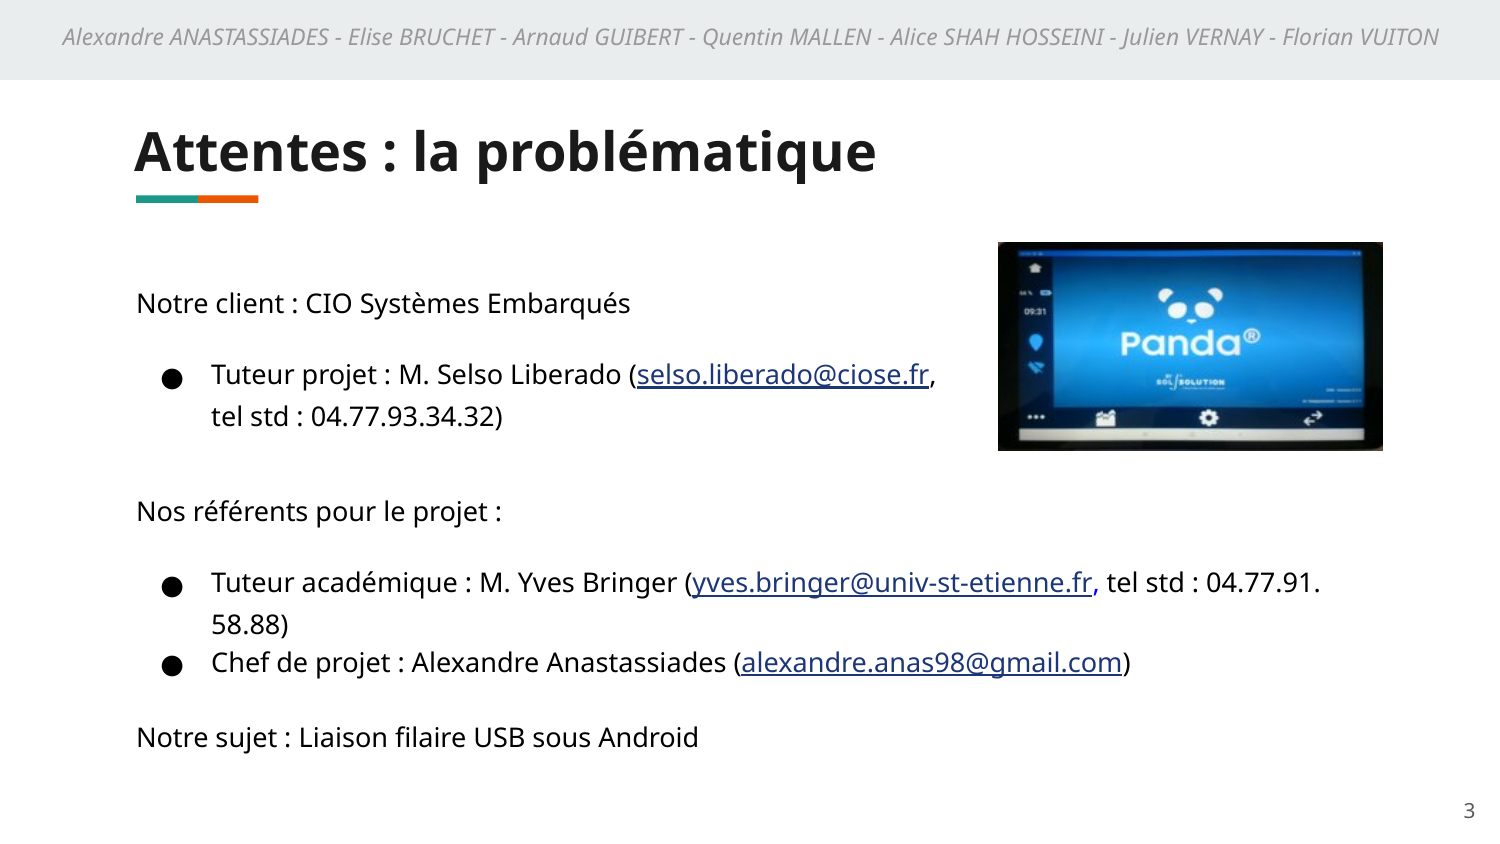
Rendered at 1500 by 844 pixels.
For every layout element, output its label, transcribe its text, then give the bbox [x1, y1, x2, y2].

picture [998, 242, 1383, 451]
list Notre client : CIO Systèmes Embarqués Tuteur projet : M. Selso Liberado (selso.liberado@ciose.fr, tel std : 04.77.93.34.32) Nos référents pour le projet : Tuteur académique : M. Yves Bringer (yves.bringer@univ-st-etienne.fr, tel std : 04.77.91. 58.88) Chef de projet : Alexandre Anastassiades (alexandre.anas98@gmail.com) Notre sujet : Liaison filaire USB sous Android [121, 266, 1383, 708]
title Attentes : la problématique [119, 102, 1381, 191]
text_box Alexandre ANASTASSIADES - Elise BRUCHET - Arnaud GUIBERT - Quentin MALLEN - Alice SHAH HOSSEINI - Julien VERNAY - Florian VUITON [11, 7, 1493, 67]
slide_number <numéro> [1400, 779, 1491, 844]
